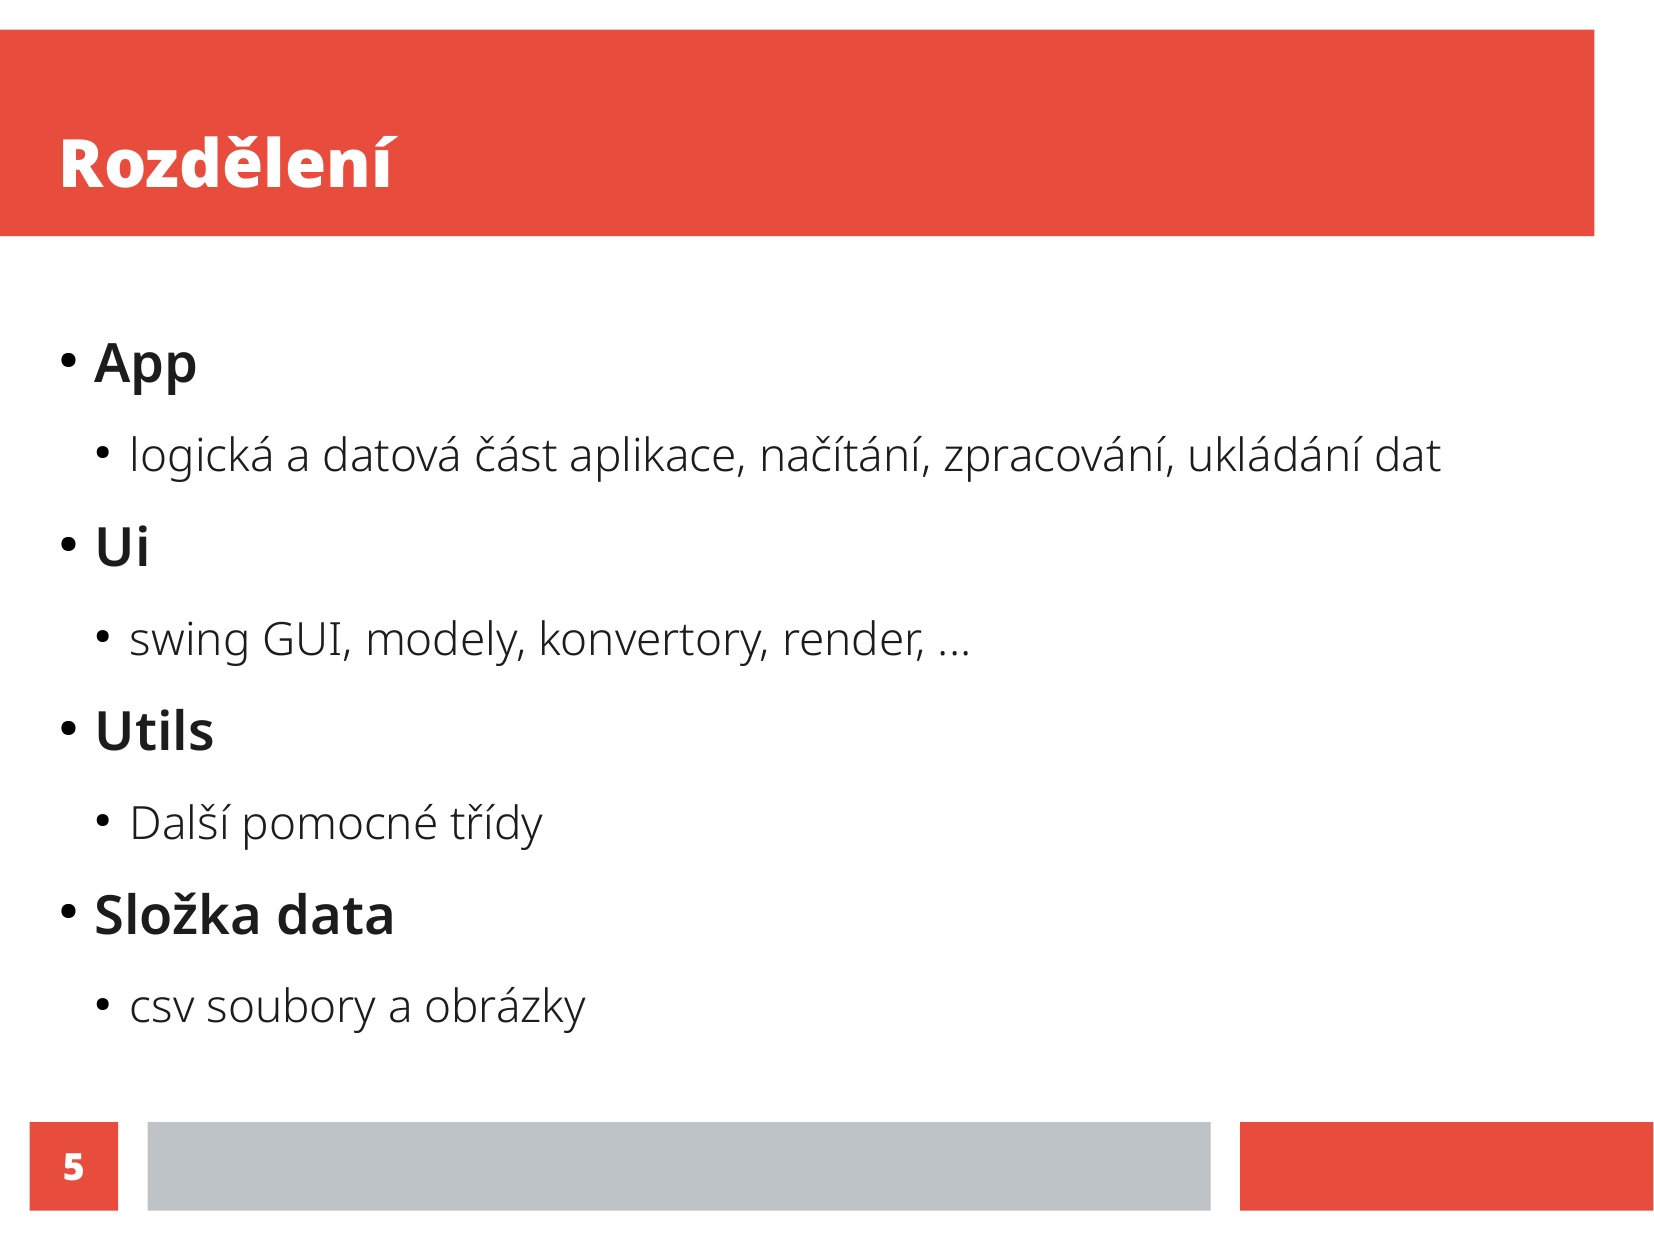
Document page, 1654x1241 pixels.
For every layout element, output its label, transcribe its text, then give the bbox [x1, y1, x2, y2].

title Rozdělení [59, 59, 1595, 207]
list App logická a datová část aplikace, načítání, zpracování, ukládání dat Ui swing GUI, modely, konvertory, render, ... Utils Další pomocné třídy Složka data csv soubory a obrázky [59, 324, 1565, 1093]
